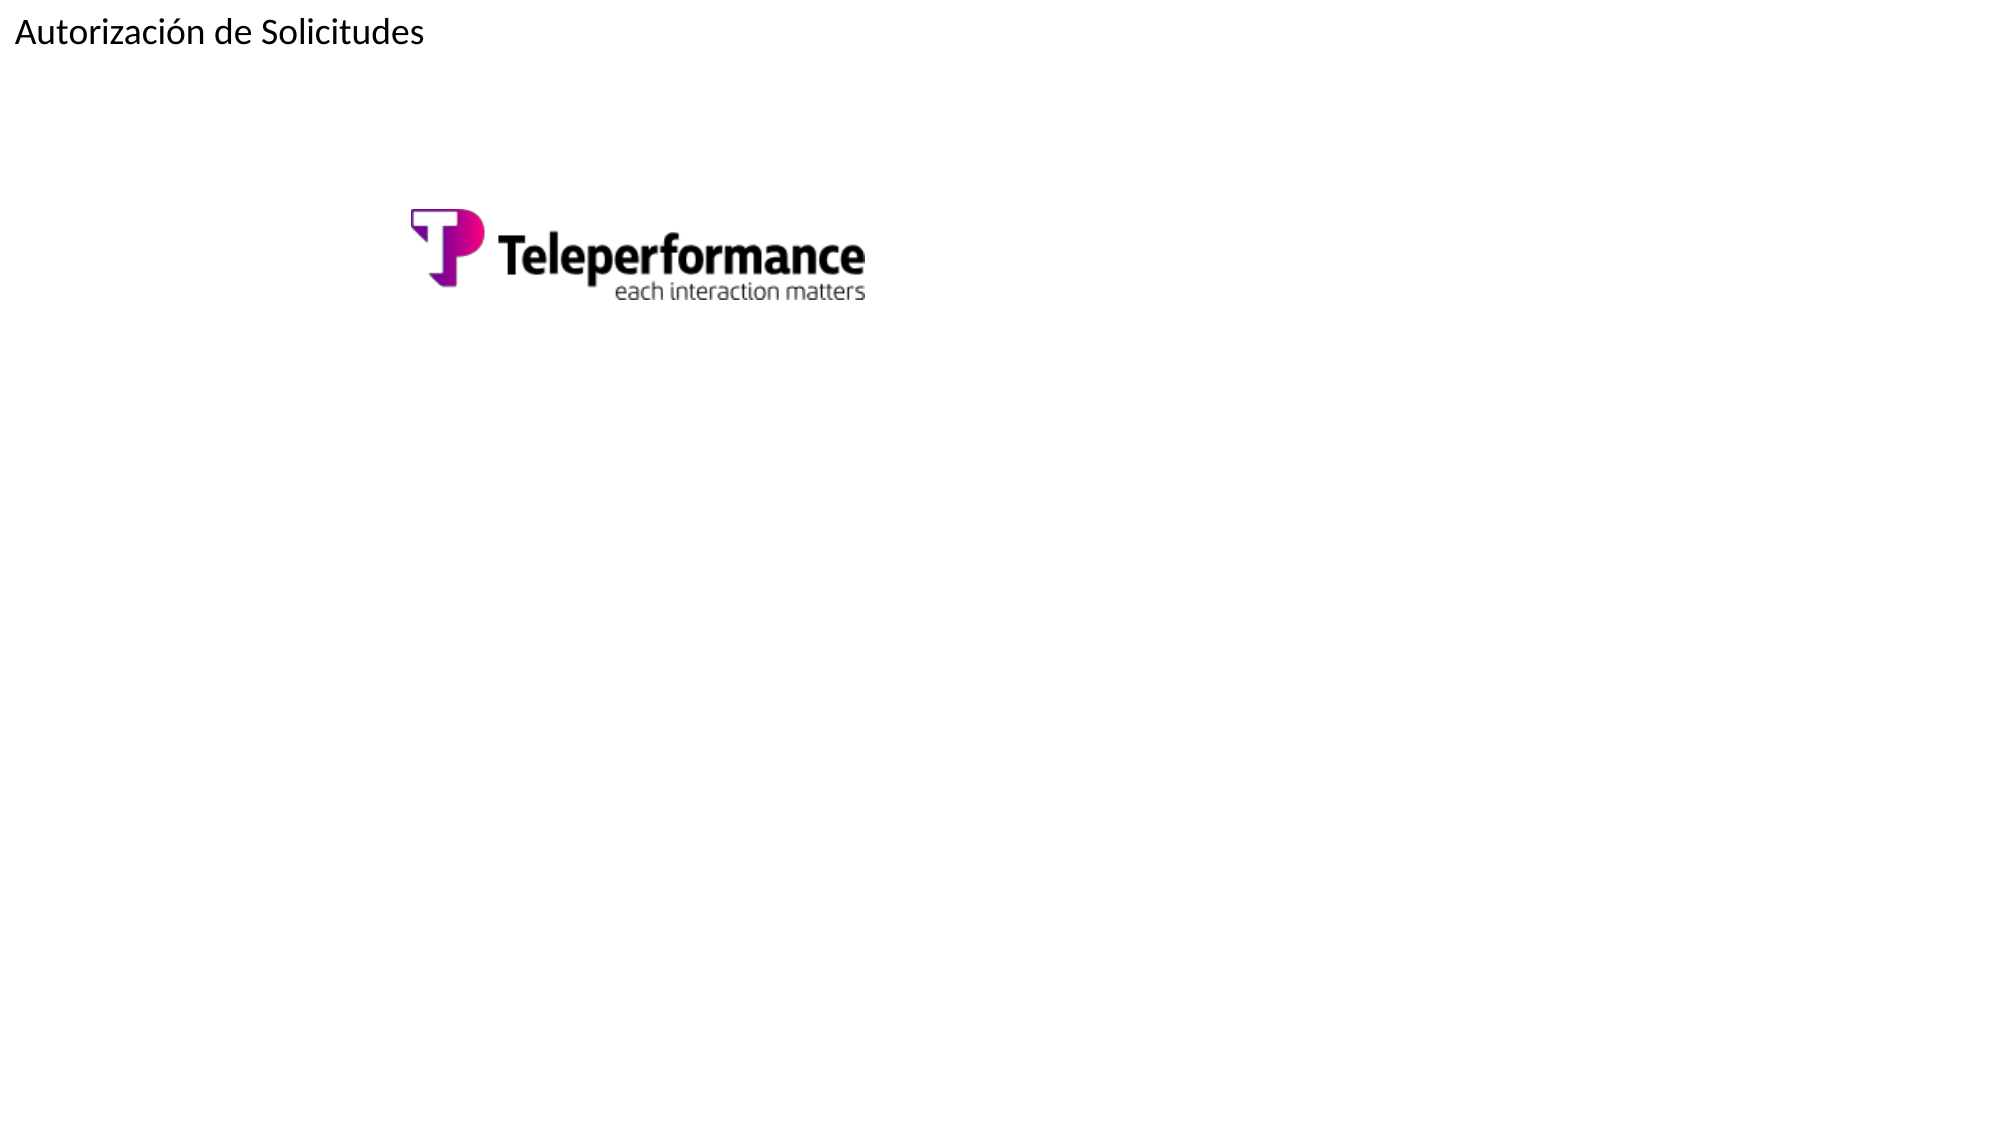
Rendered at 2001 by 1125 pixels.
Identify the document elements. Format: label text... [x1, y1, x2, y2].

picture [411, 209, 865, 300]
text_box Autorización de Solicitudes [0, 0, 534, 60]
